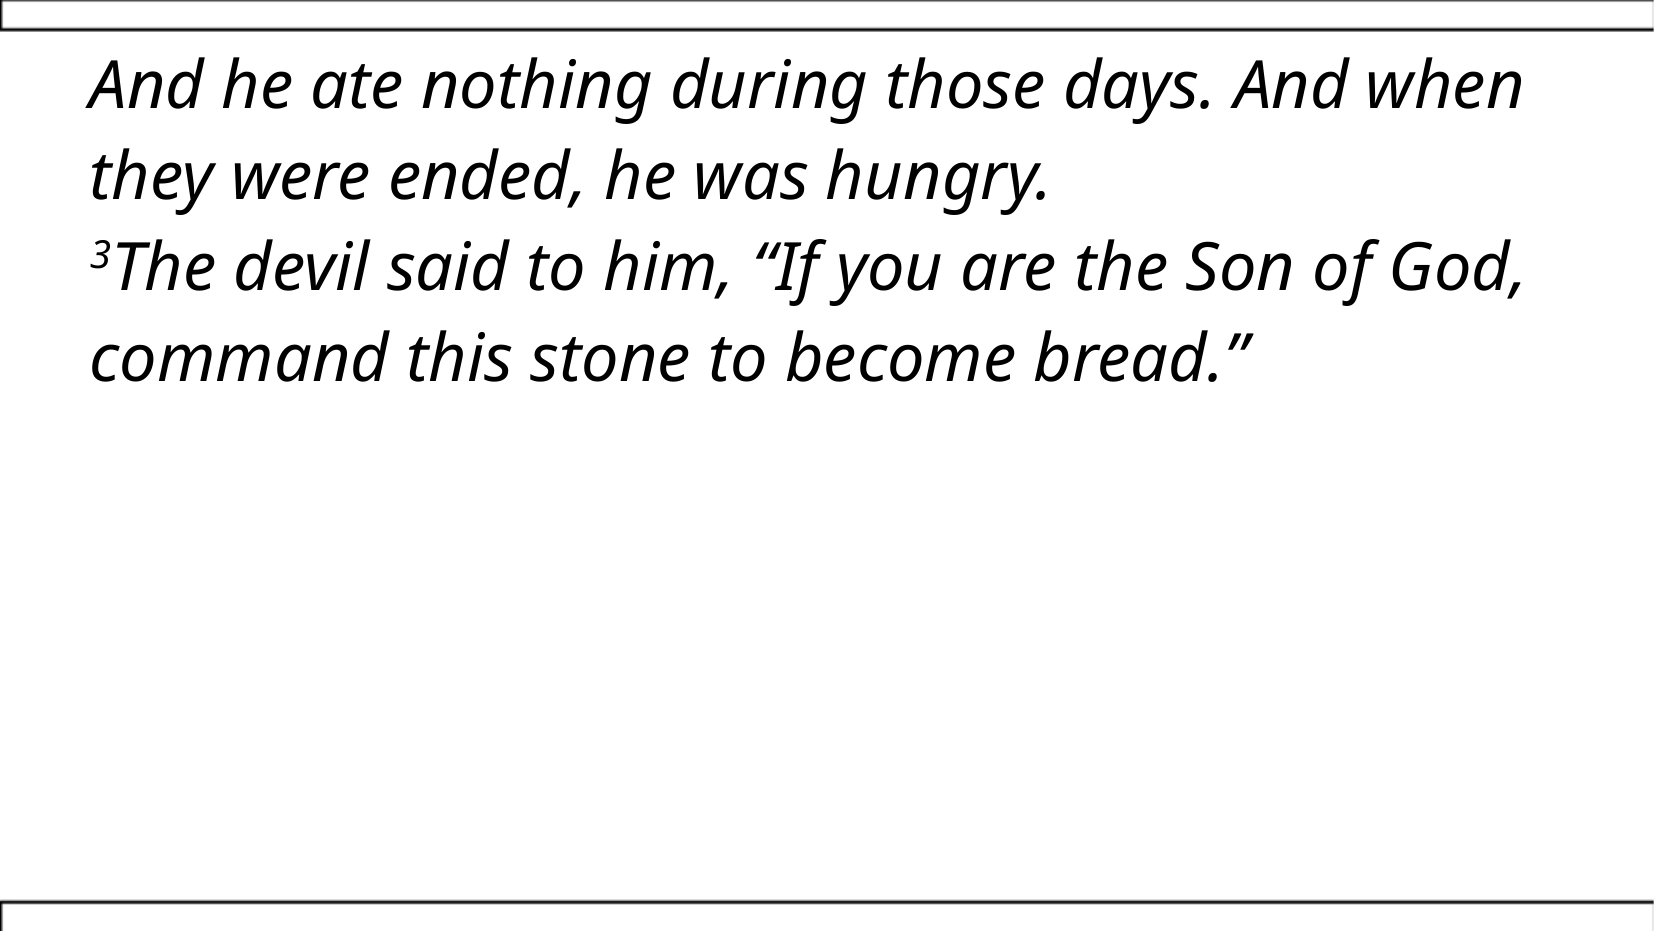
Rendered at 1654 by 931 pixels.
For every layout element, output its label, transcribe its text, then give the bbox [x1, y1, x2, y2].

picture [0, 0, 1654, 931]
text_box And he ate nothing during those days. And when they were ended, he was hungry. 3The devil said to him, “If you are the Son of God, command this stone to become bread.” [75, 30, 1576, 421]
